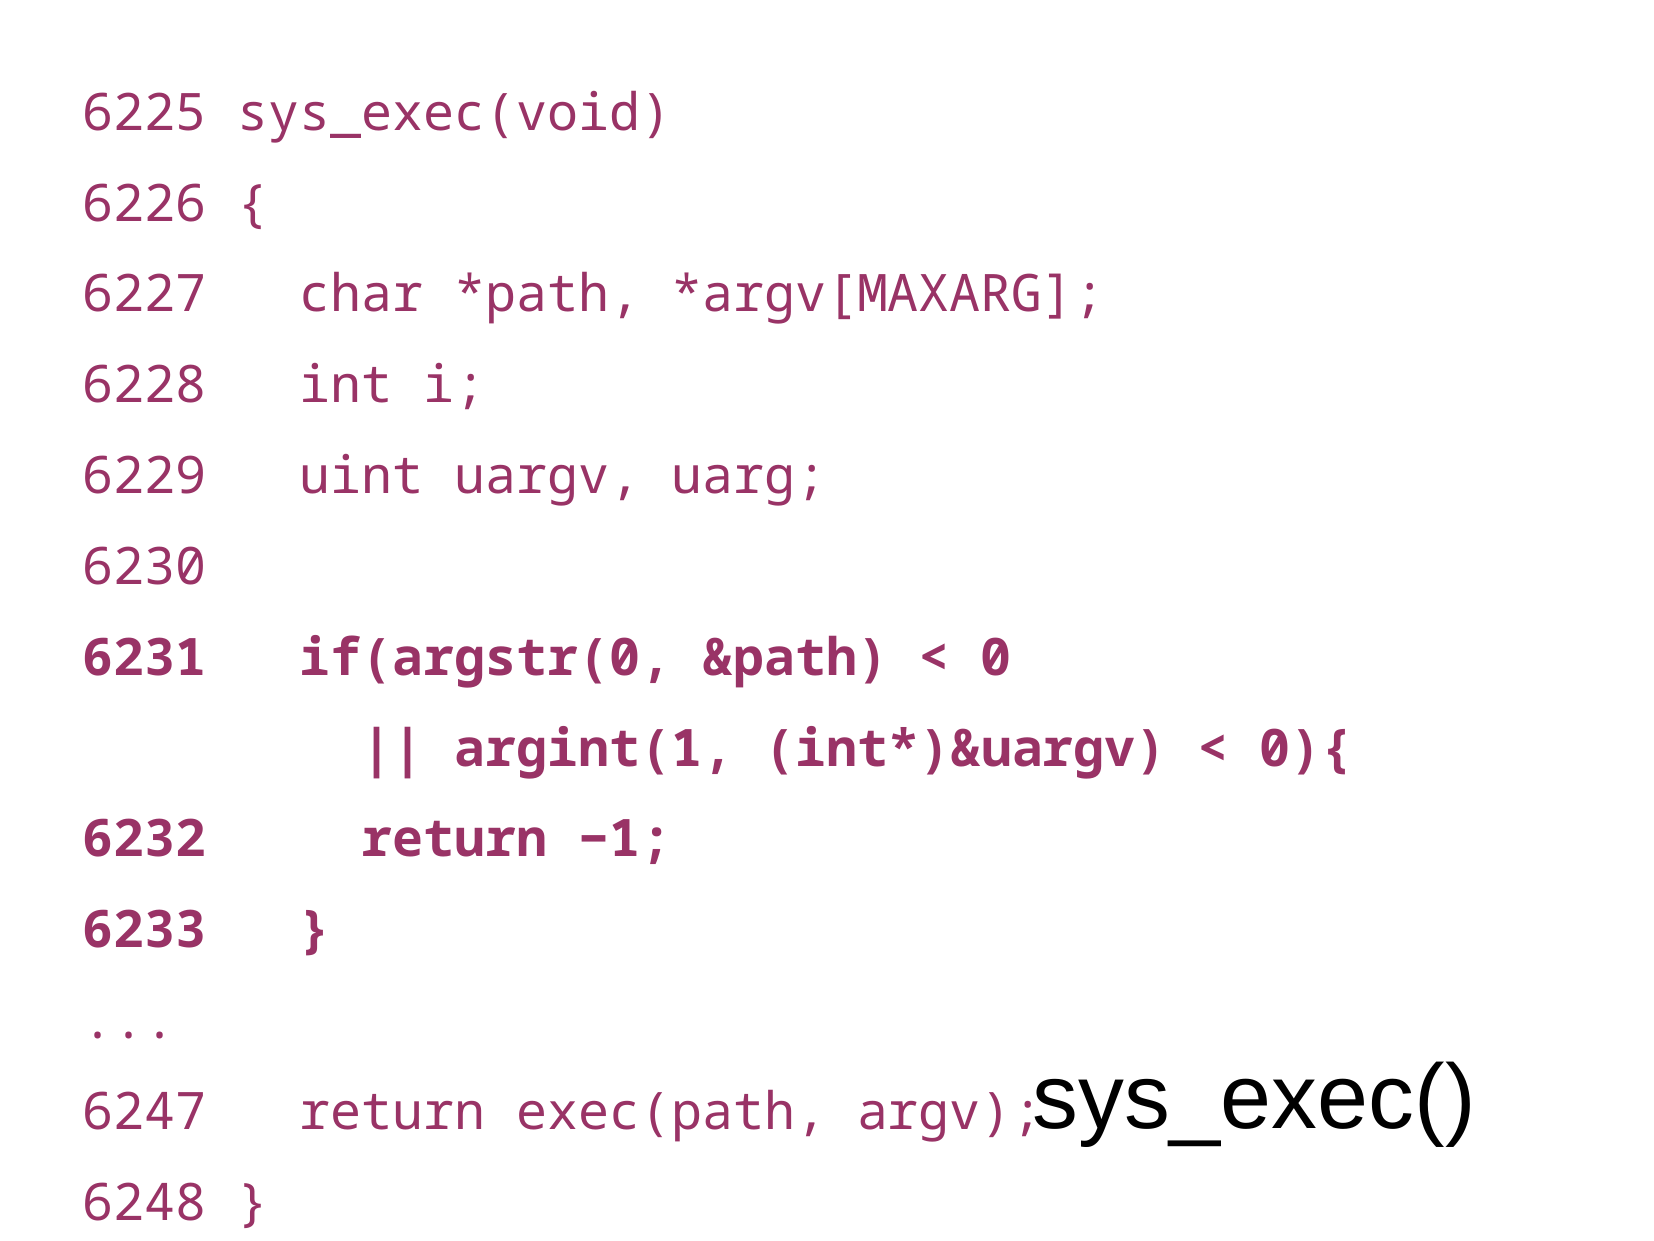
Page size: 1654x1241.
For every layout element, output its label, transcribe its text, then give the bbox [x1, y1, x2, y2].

list 6225 sys_exec(void) 6226 { 6227 char *path, *argv[MAXARG]; 6228 int i; 6229 uint uargv, uarg; 6230 6231 if(argstr(0, &path) < 0 || argint(1, (int*)&uargv) < 0){ 6232 return −1; 6233 } ... 6247 return exec(path, argv); 6248 } [82, 75, 1571, 1238]
title sys_exec() [937, 992, 1571, 1201]
